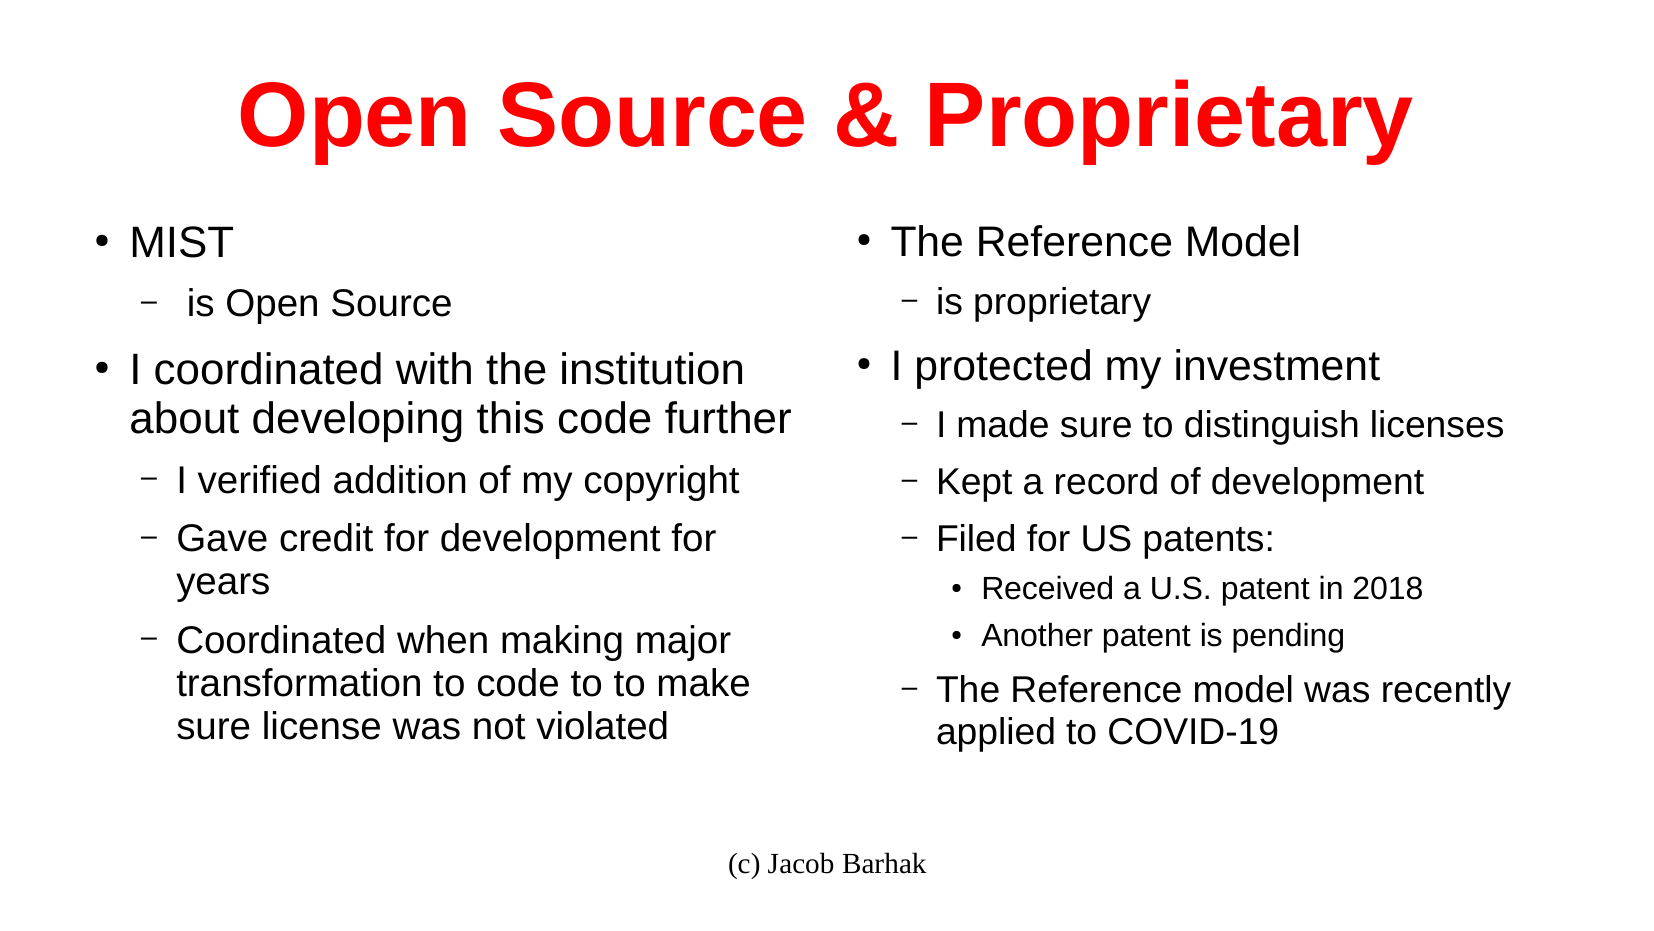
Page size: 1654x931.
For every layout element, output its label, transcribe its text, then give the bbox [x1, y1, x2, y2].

list MIST is Open Source I coordinated with the institution about developing this code further I verified addition of my copyright Gave credit for development for years Coordinated when making major transformation to code to to make sure license was not violated [82, 217, 809, 758]
title Open Source & Proprietary [82, 37, 1571, 193]
list The Reference Model is proprietary I protected my investment I made sure to distinguish licenses Kept a record of development Filed for US patents: Received a U.S. patent in 2018 Another patent is pending The Reference model was recently applied to COVID-19 [845, 217, 1572, 758]
